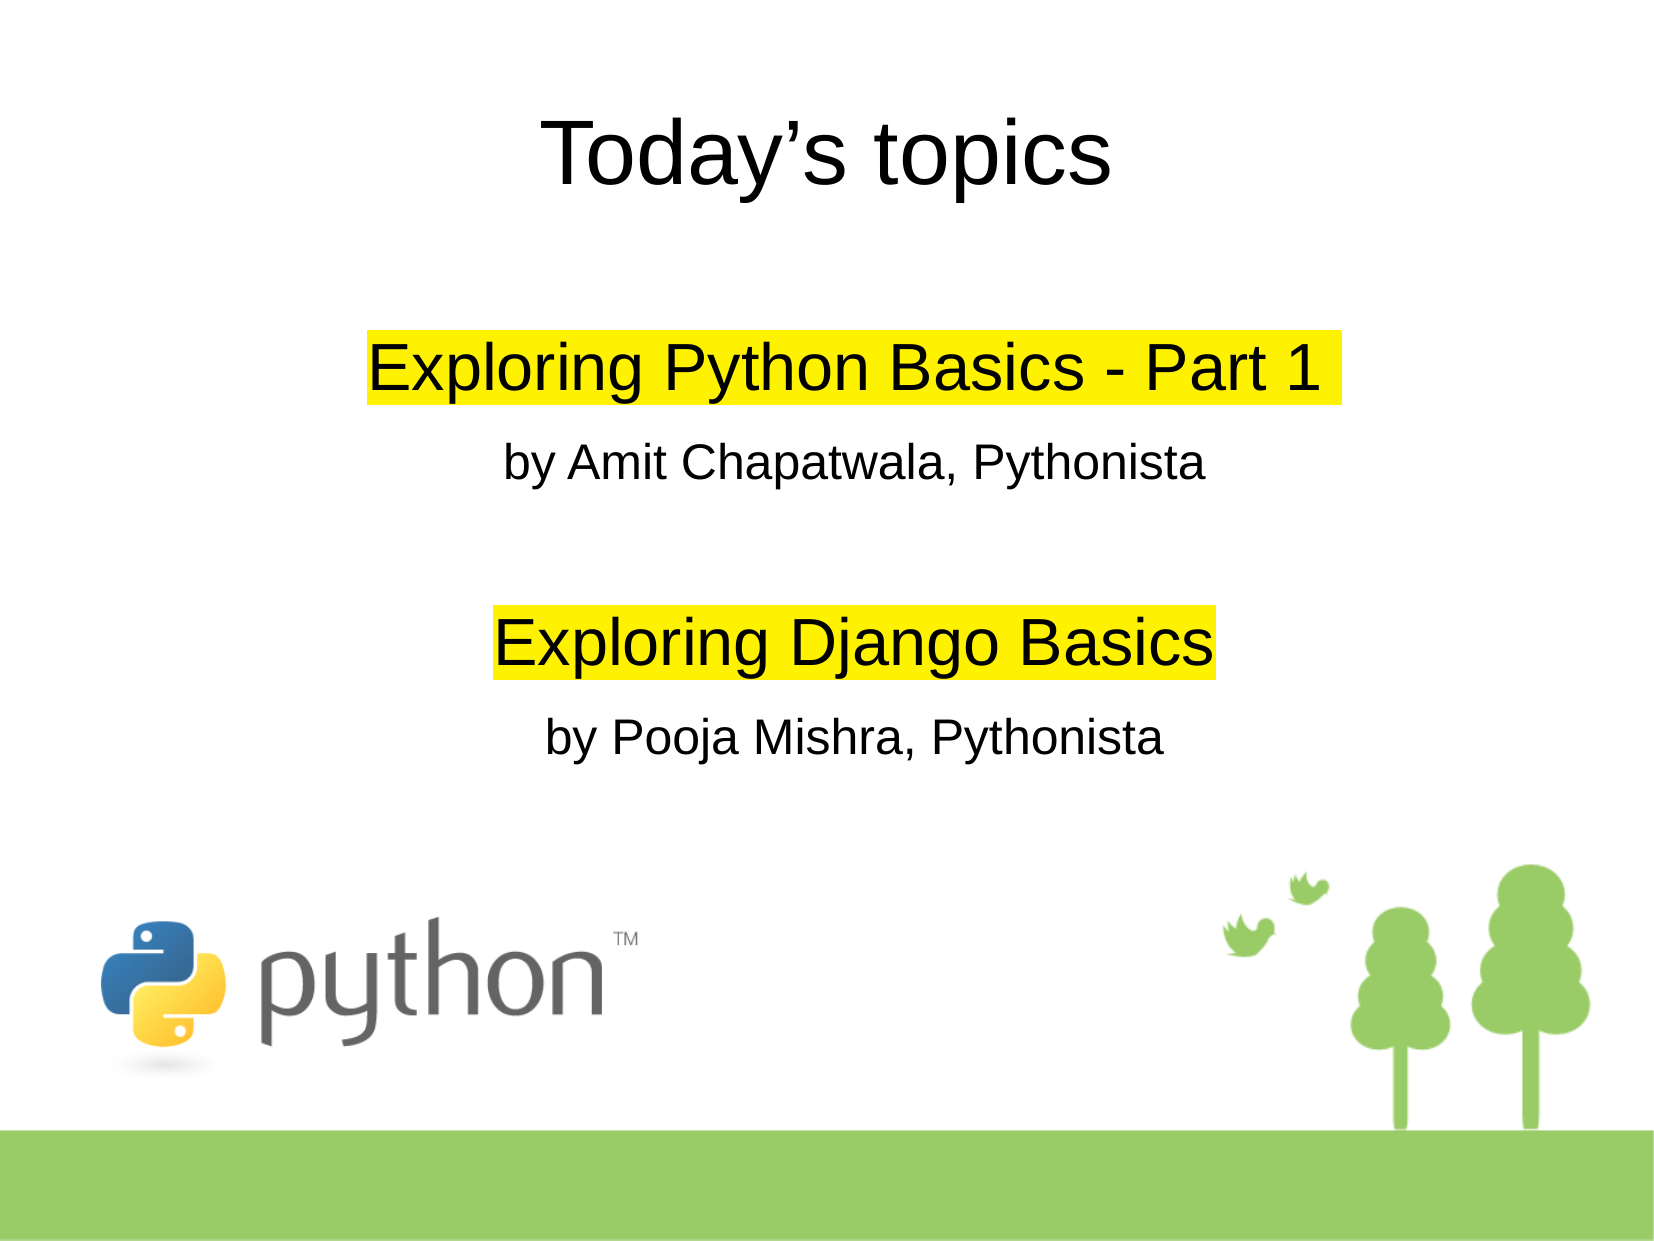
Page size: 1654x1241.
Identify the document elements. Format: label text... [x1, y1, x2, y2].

title Today’s topics [82, 49, 1571, 257]
picture [0, 0, 1654, 1241]
list Exploring Python Basics - Part 1 by Amit Chapatwala, Pythonista Exploring Django Basics by Pooja Mishra, Pythonista [75, 225, 1564, 946]
